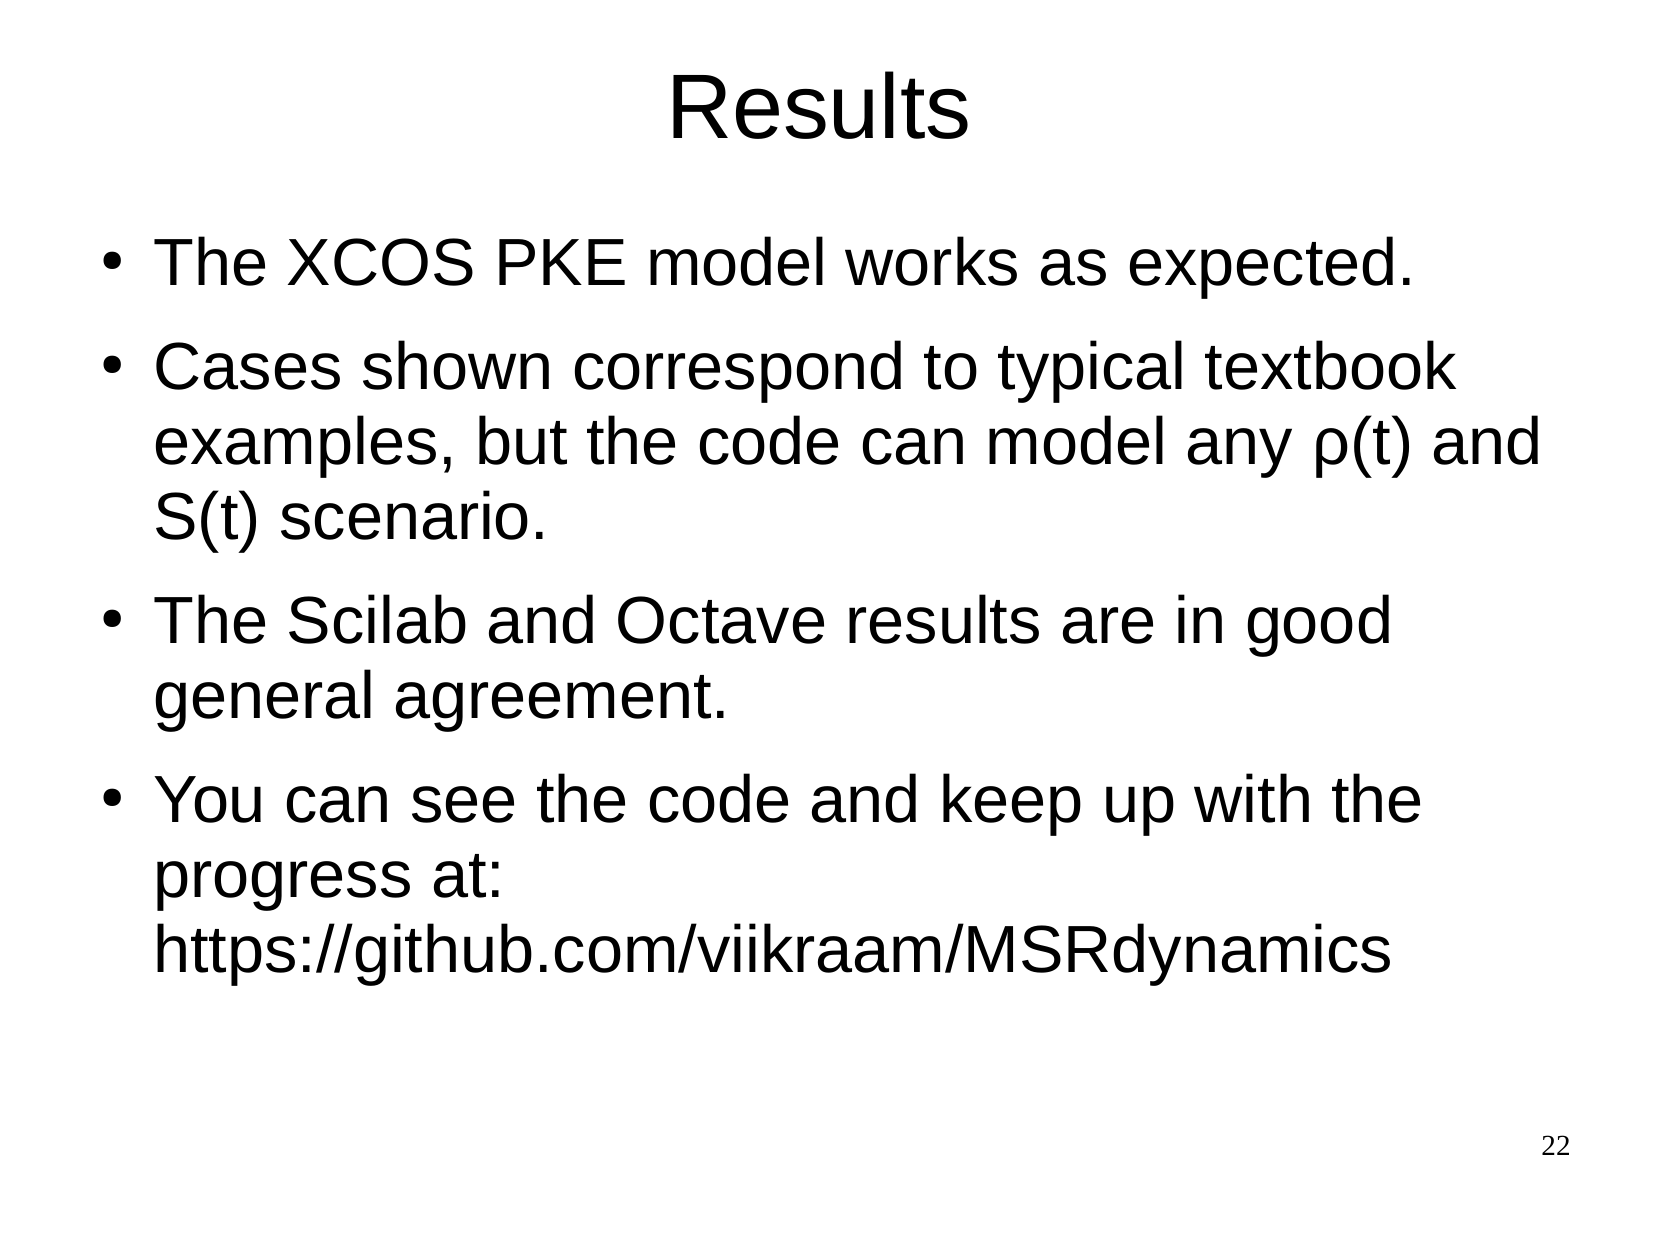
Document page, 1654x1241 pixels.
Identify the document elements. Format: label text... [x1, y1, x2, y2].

list The XCOS PKE model works as expected. Cases shown correspond to typical textbook examples, but the code can model any ρ(t) and S(t) scenario. The Scilab and Octave results are in good general agreement. You can see the code and keep up with the progress at: https://github.com/viikraam/MSRdynamics [82, 225, 1571, 1030]
title Results [75, 2, 1564, 211]
